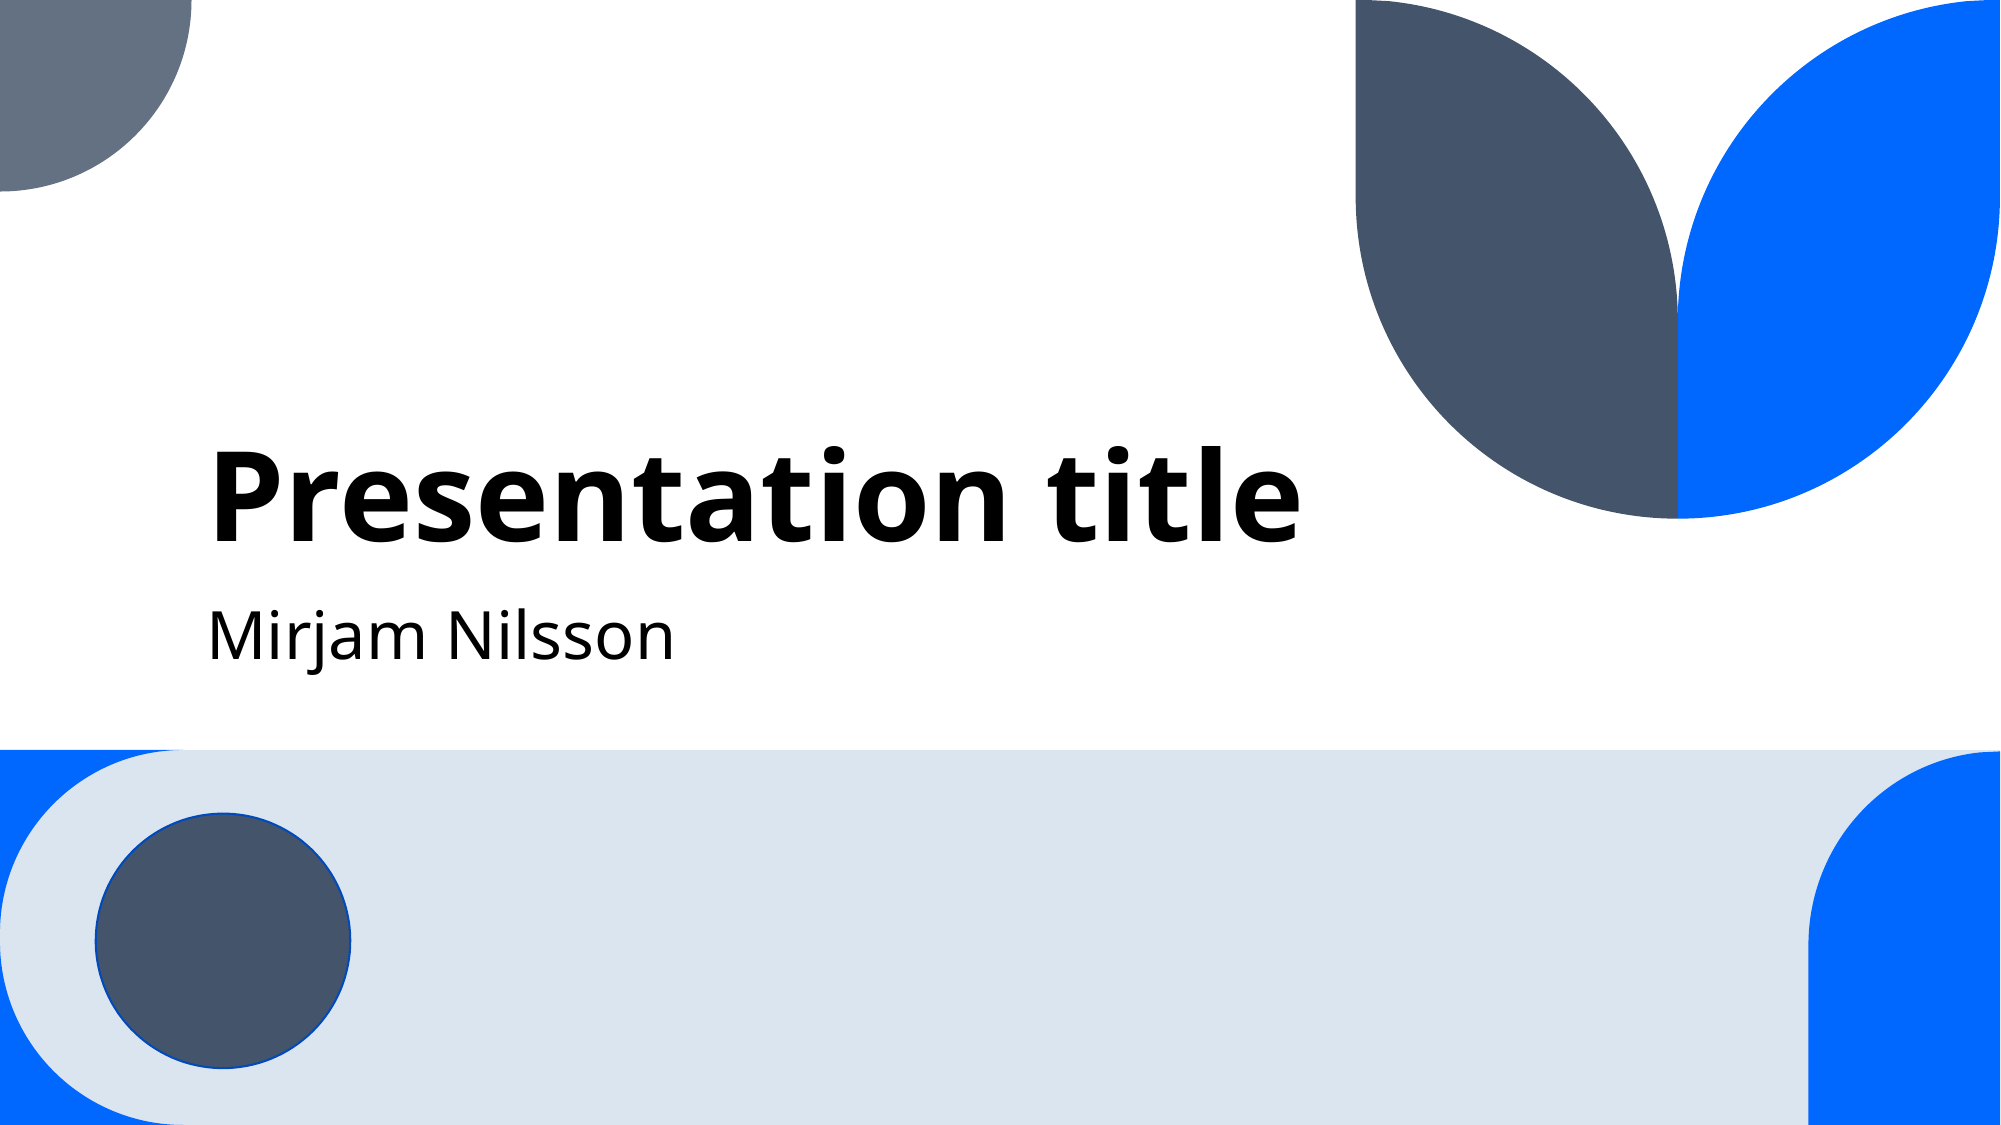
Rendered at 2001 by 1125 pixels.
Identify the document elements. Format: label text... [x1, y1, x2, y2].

subtitle Mirjam Nilsson [191, 586, 1809, 689]
title Presentation title [191, 38, 1356, 576]
